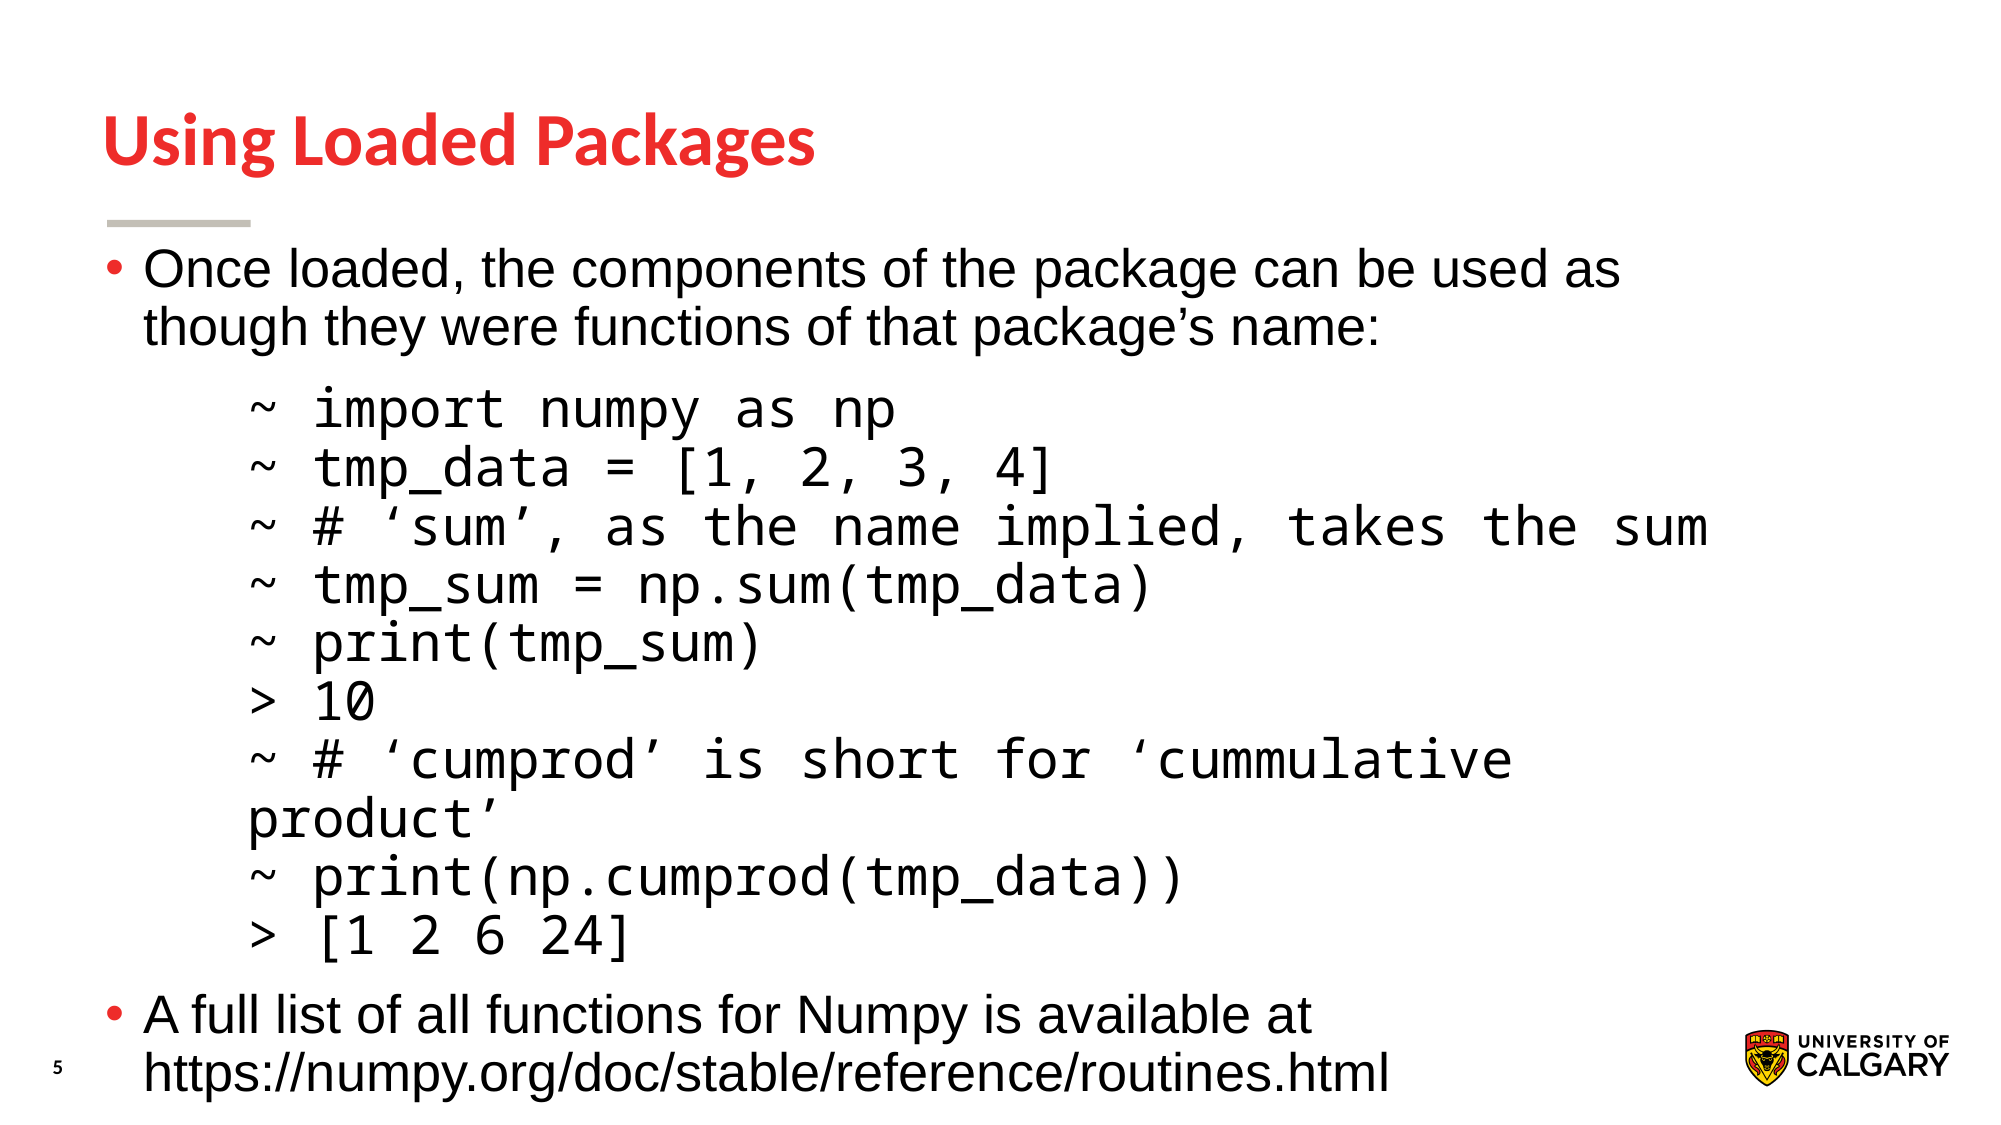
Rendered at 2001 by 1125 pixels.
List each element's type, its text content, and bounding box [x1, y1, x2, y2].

title Using Loaded Packages [87, 60, 1774, 222]
picture [1722, 1012, 1972, 1099]
list Once loaded, the components of the package can be used as though they were functions of that package’s name: ~ import numpy as np ~ tmp_data = [1, 2, 3, 4] ~ # ‘sum’, as the name implied, takes the sum ~ tmp_sum = np.sum(tmp_data) ~ print(tmp_sum) > 10 ~ # ‘cumprod’ is short for ‘cummulative product’ ~ print(np.cumprod(tmp_data)) > [1 2 6 24] A full list of all functions for Numpy is available at https://numpy.org/doc/stable/reference/routines.html [91, 233, 1774, 947]
